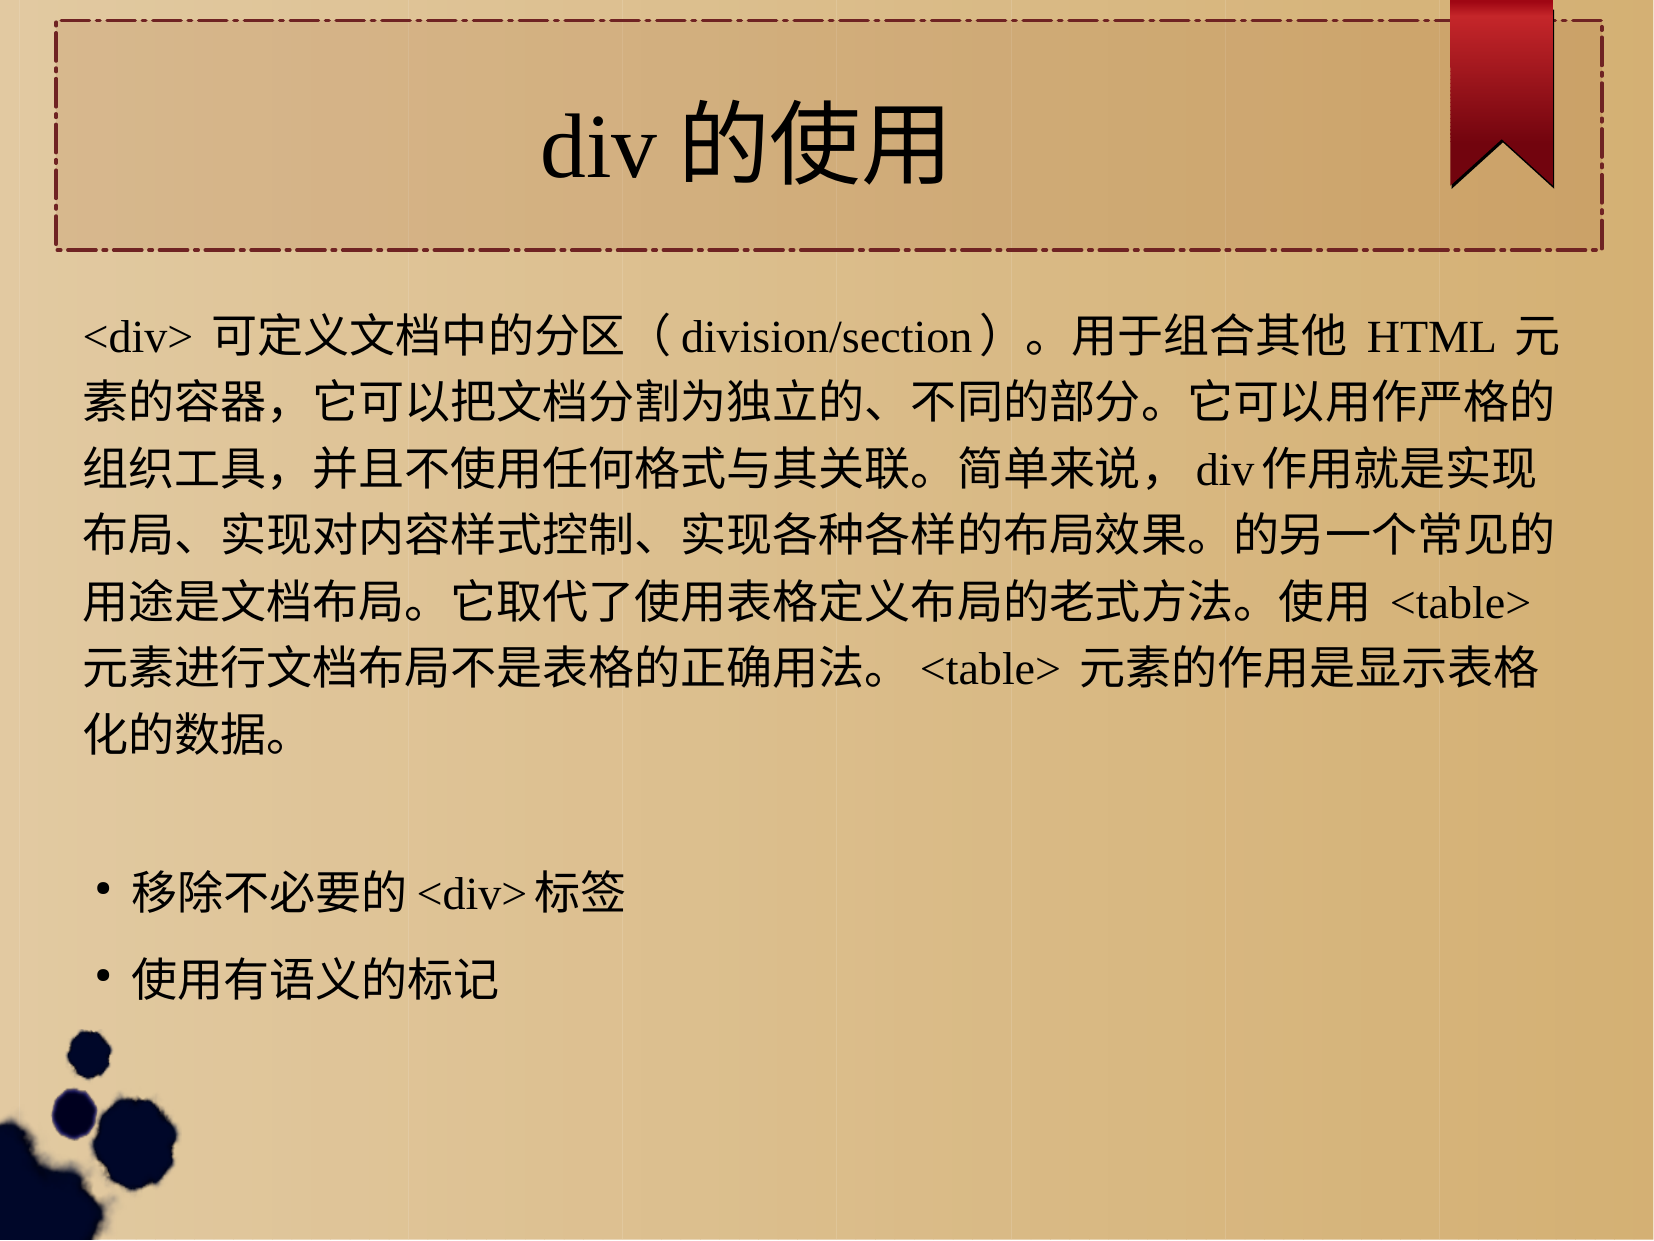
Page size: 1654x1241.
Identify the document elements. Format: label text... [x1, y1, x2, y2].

title div的使用 [82, 47, 1412, 229]
list <div> 可定义文档中的分区（division/section）。用于组合其他 HTML 元素的容器，它可以把文档分割为独立的、不同的部分。它可以用作严格的组织工具，并且不使用任何格式与其关联。简单来说，div作用就是实现布局、实现对内容样式控制、实现各种各样的布局效果。的另一个常见的用途是文档布局。它取代了使用表格定义布局的老式方法。使用 <table> 元素进行文档布局不是表格的正确用法。<table> 元素的作用是显示表格化的数据。 移除不必要的<div>标签 使用有语义的标记 [82, 299, 1571, 1019]
